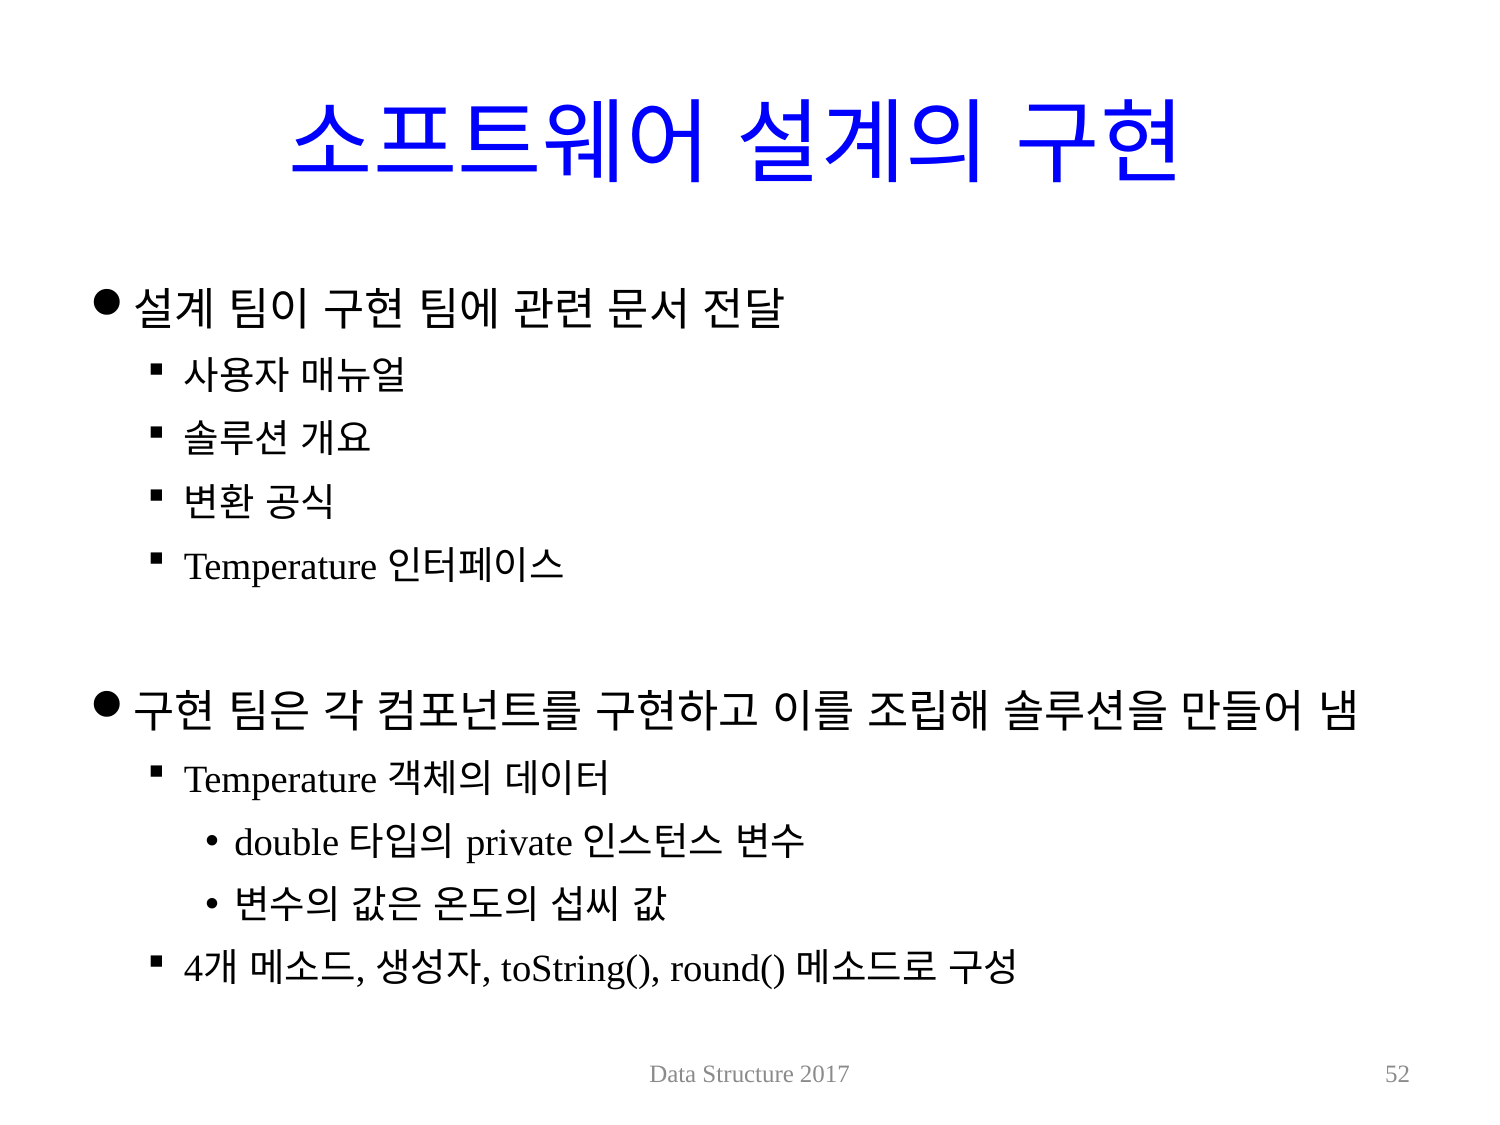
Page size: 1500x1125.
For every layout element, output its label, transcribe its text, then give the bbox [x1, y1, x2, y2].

title 소프트웨어 설계의 구현 [75, 45, 1425, 233]
list 설계 팀이 구현 팀에 관련 문서 전달 사용자 매뉴얼 솔루션 개요 변환 공식 Temperature 인터페이스 구현 팀은 각 컴포넌트를 구현하고 이를 조립해 솔루션을 만들어 냄 Temperature 객체의 데이터 double 타입의 private 인스턴스 변수 변수의 값은 온도의 섭씨 값 4개 메소드, 생성자, toString(), round() 메소드로 구성 [75, 262, 1425, 1005]
footer Data Structure 2017 [512, 1042, 988, 1103]
slide_number <숫자> [1074, 1042, 1425, 1103]
